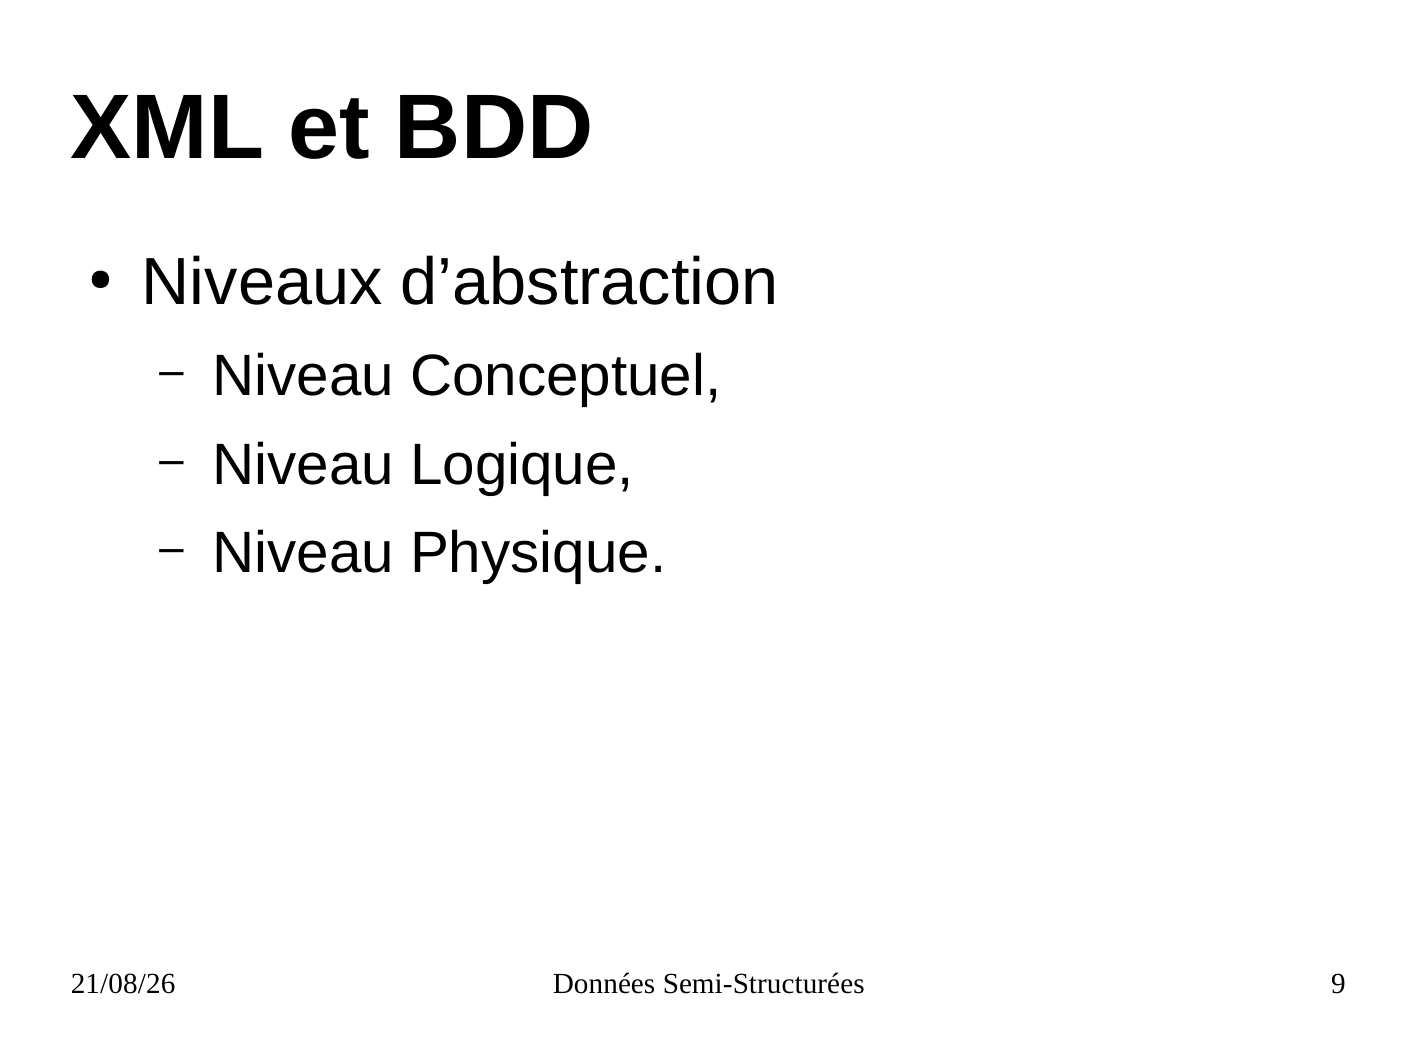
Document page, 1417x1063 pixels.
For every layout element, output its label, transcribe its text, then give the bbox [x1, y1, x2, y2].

list Niveaux d’abstraction Niveau Conceptuel, Niveau Logique, Niveau Physique. [70, 244, 1346, 925]
title XML et BDD [70, 42, 1346, 212]
